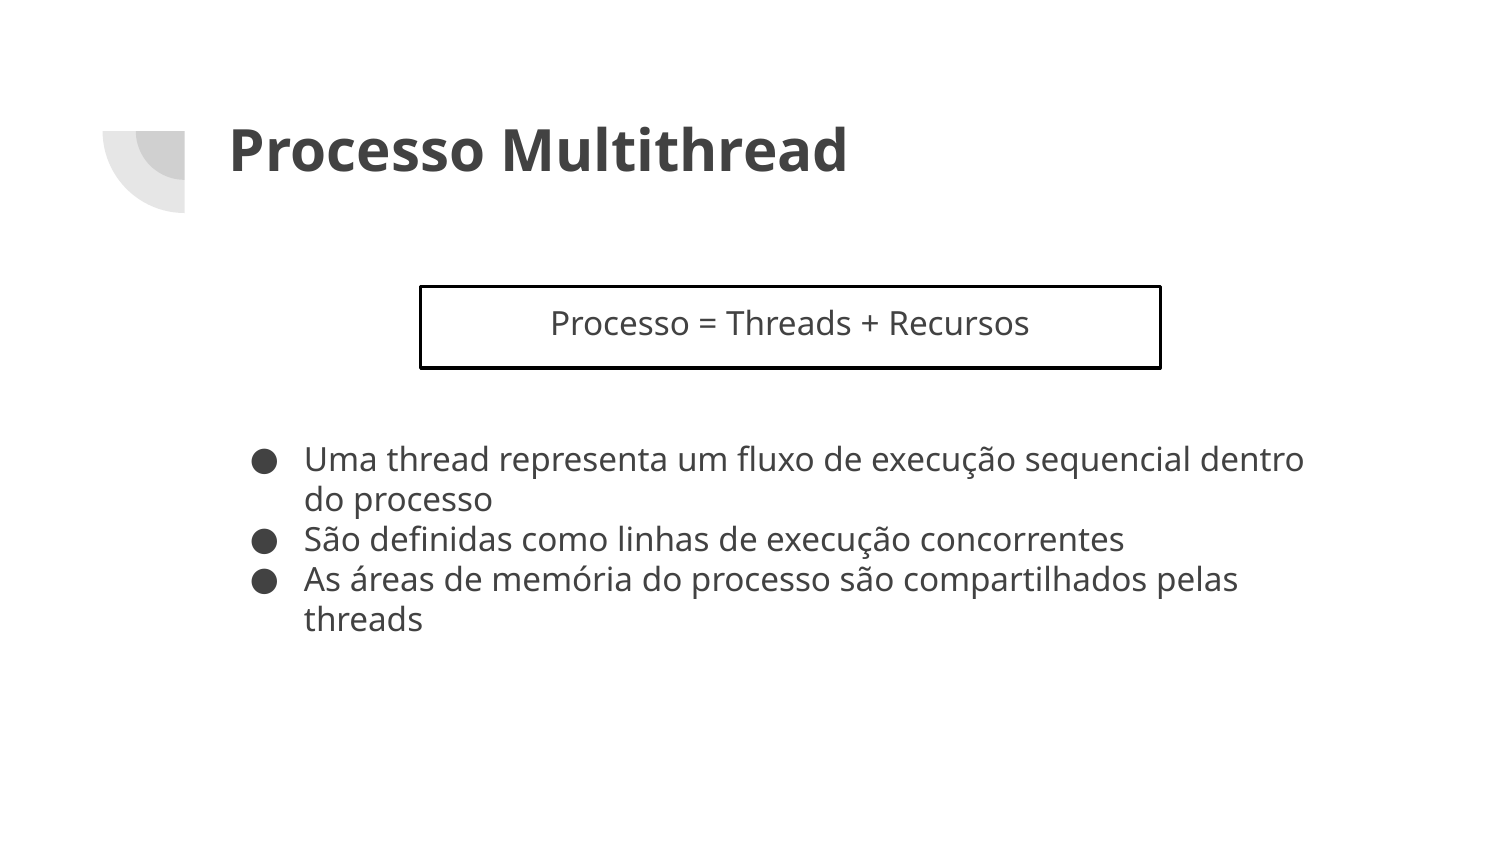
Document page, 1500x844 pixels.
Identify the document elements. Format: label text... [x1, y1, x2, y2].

title Processo Multithread [213, 98, 1368, 263]
text_box Processo = Threads + Recursos [420, 286, 1161, 368]
list Uma thread representa um fluxo de execução sequencial dentro do processo São definidas como linhas de execução concorrentes As áreas de memória do processo são compartilhados pelas threads [213, 349, 1368, 744]
